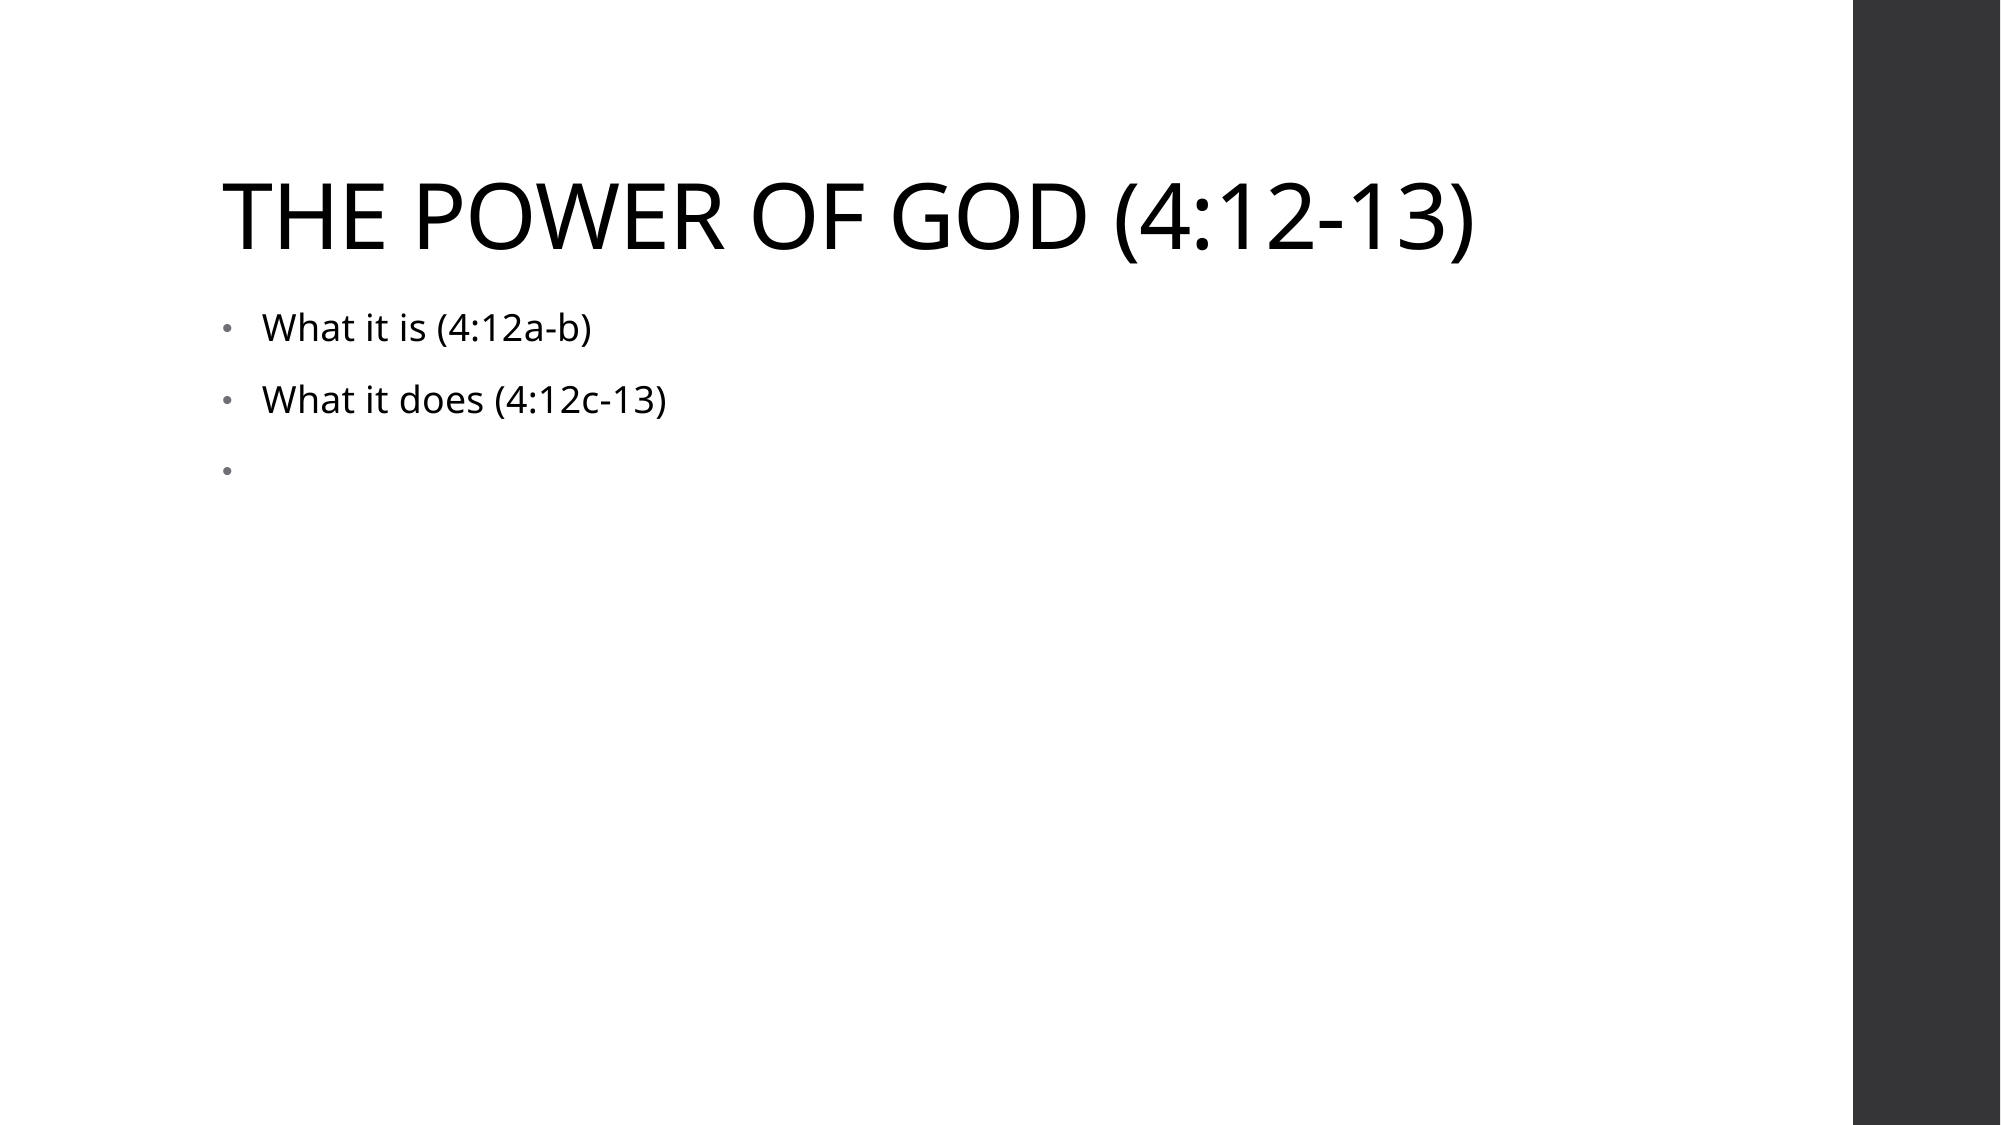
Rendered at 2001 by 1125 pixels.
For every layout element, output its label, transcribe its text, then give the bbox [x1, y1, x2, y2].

list What it is (4:12a-b) What it does (4:12c-13) [206, 299, 1617, 1014]
title THE POWER OF GOD (4:12-13) [206, 60, 1797, 278]
